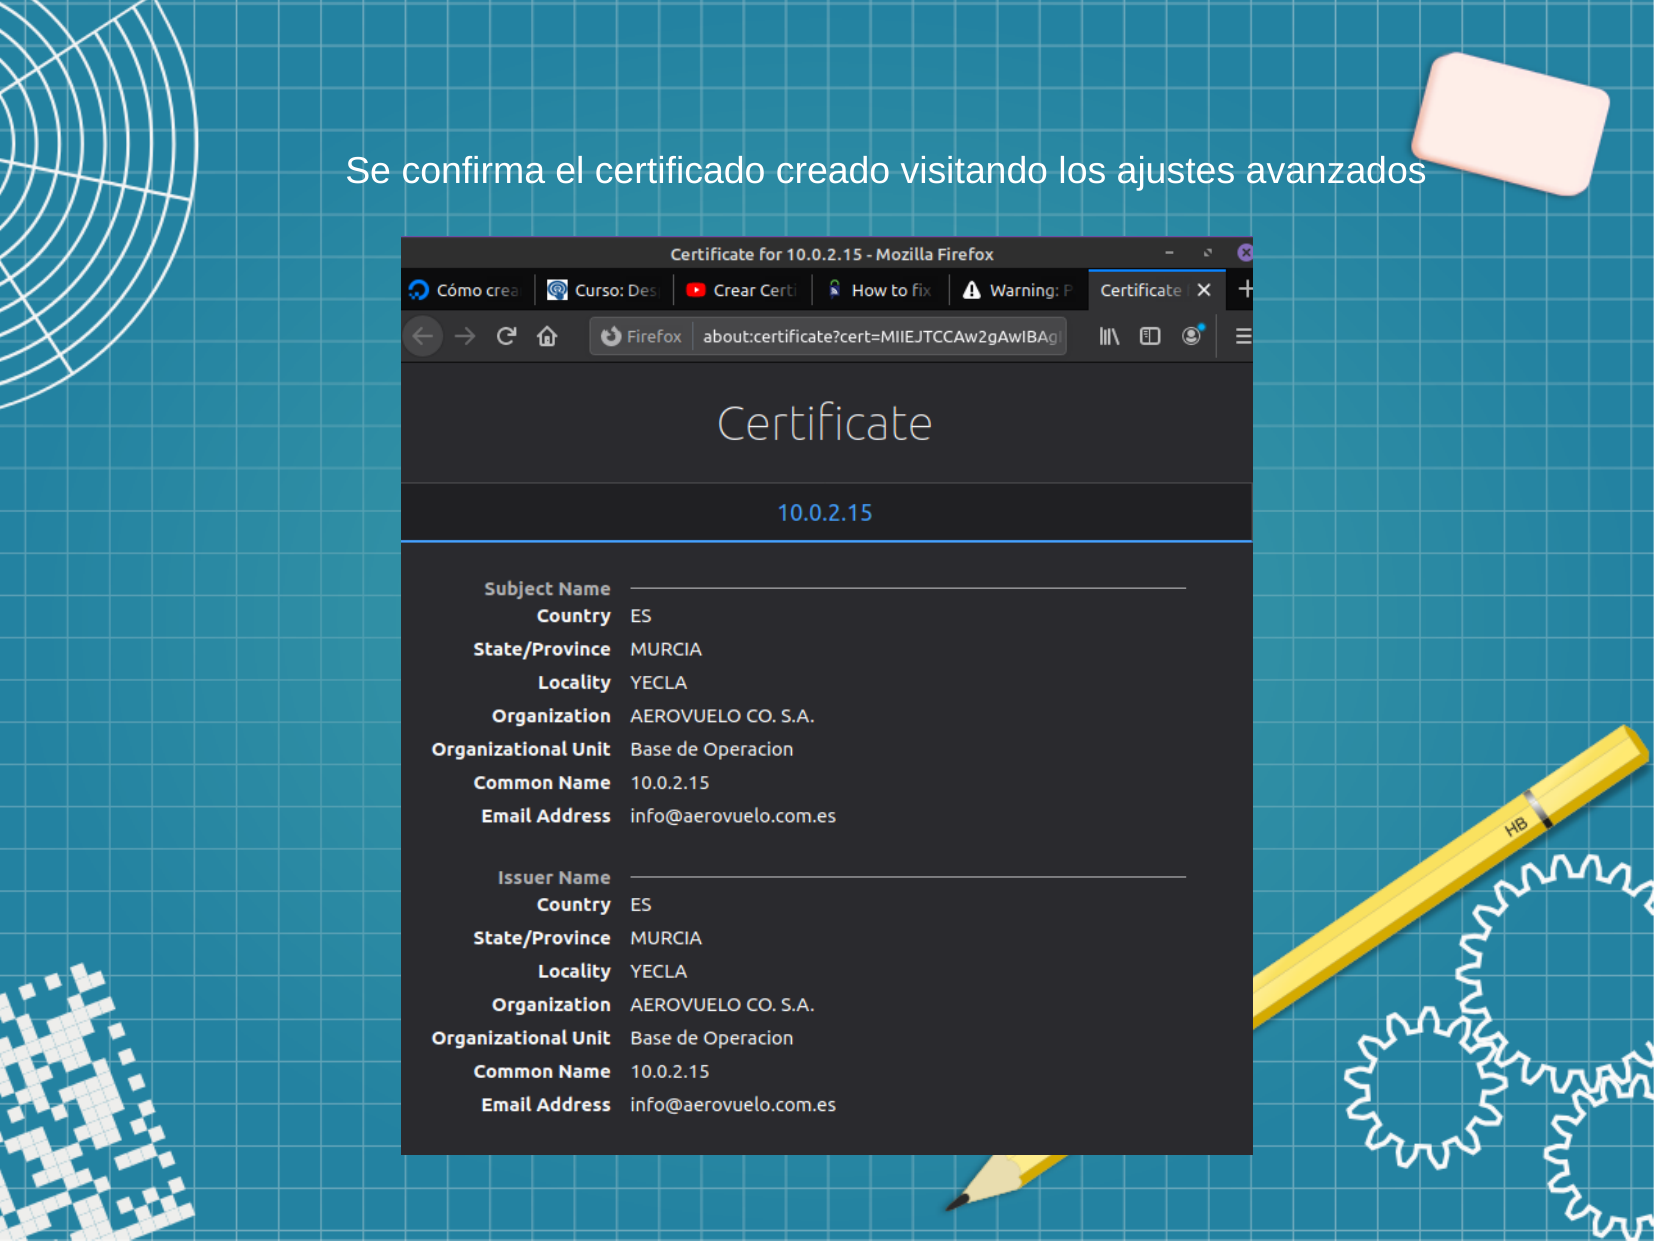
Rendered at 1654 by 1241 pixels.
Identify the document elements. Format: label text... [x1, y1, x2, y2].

picture [0, 0, 1654, 1241]
text_box Se confirma el certificado creado visitando los ajustes avanzados [330, 141, 1453, 201]
